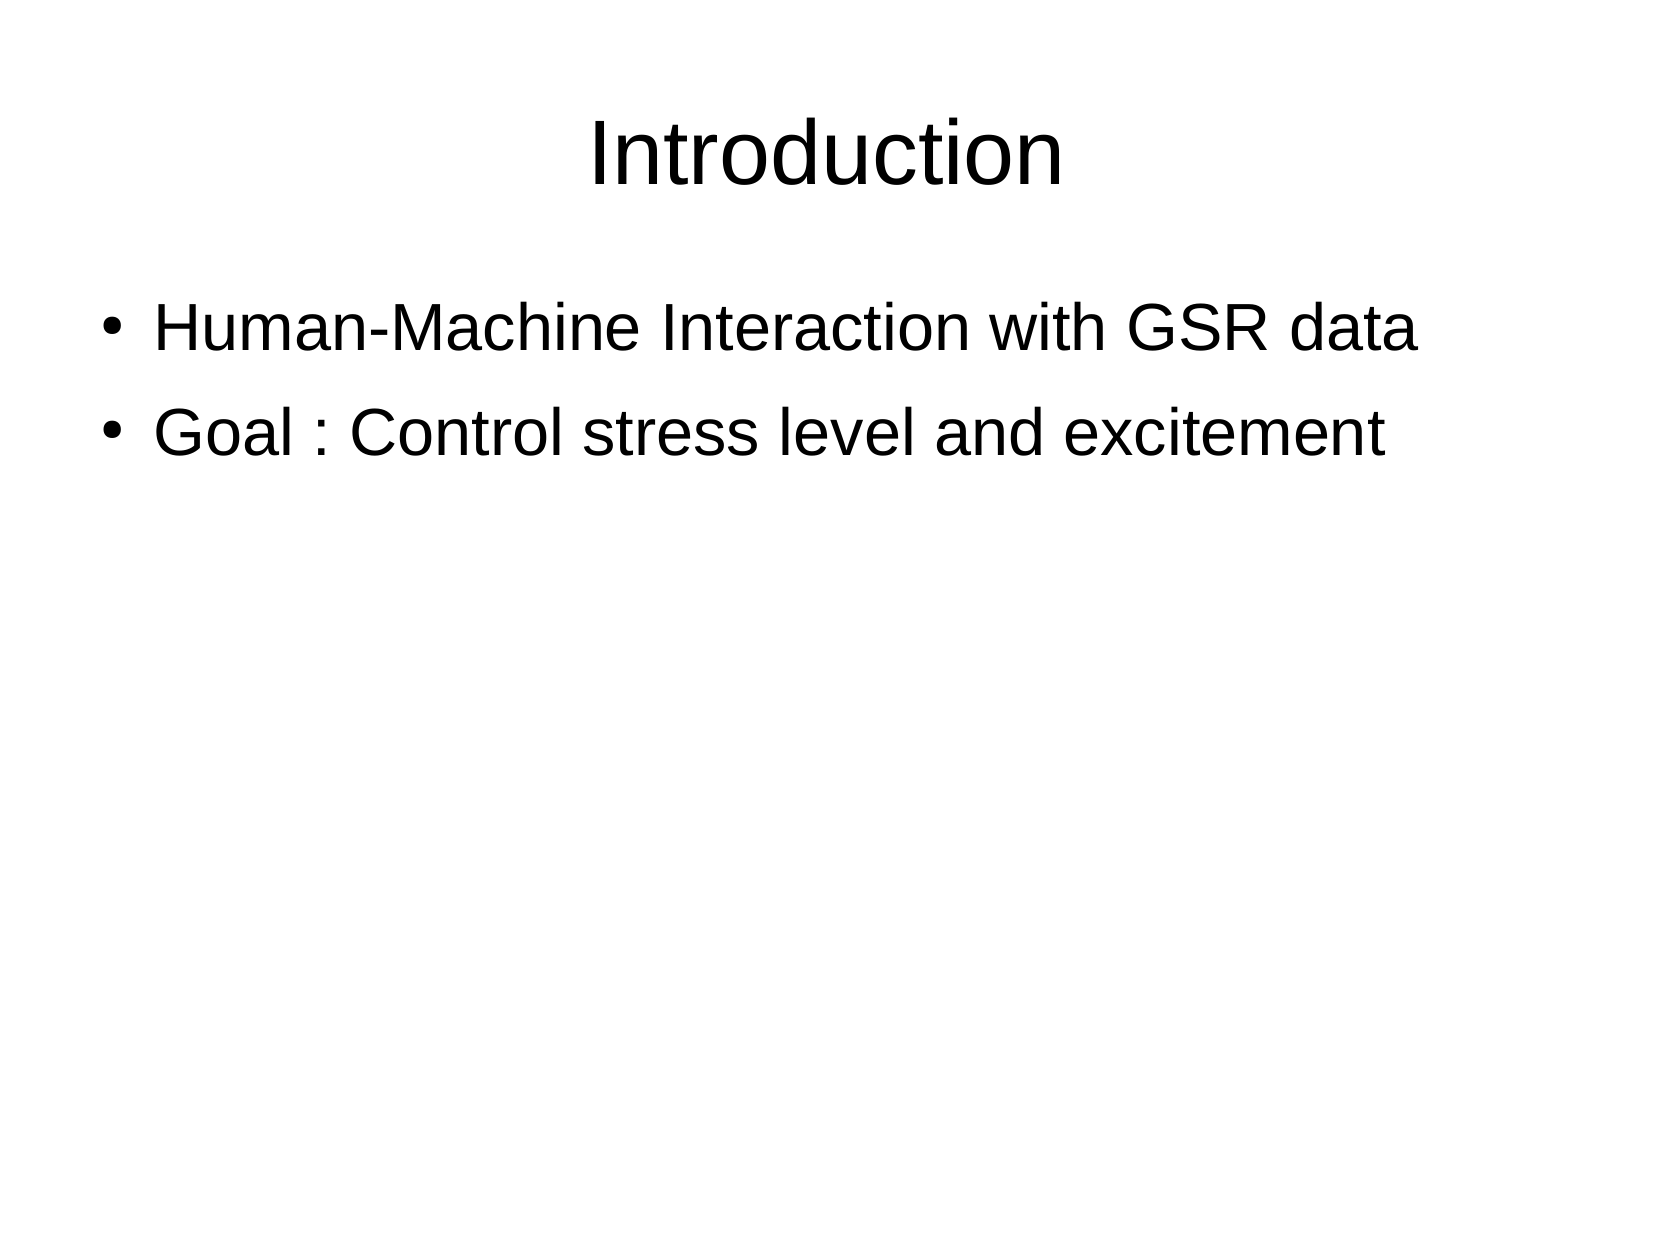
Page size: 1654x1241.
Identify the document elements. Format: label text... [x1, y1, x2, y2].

title Introduction [82, 49, 1571, 257]
list Human-Machine Interaction with GSR data Goal : Control stress level and excitement [82, 290, 1571, 1109]
